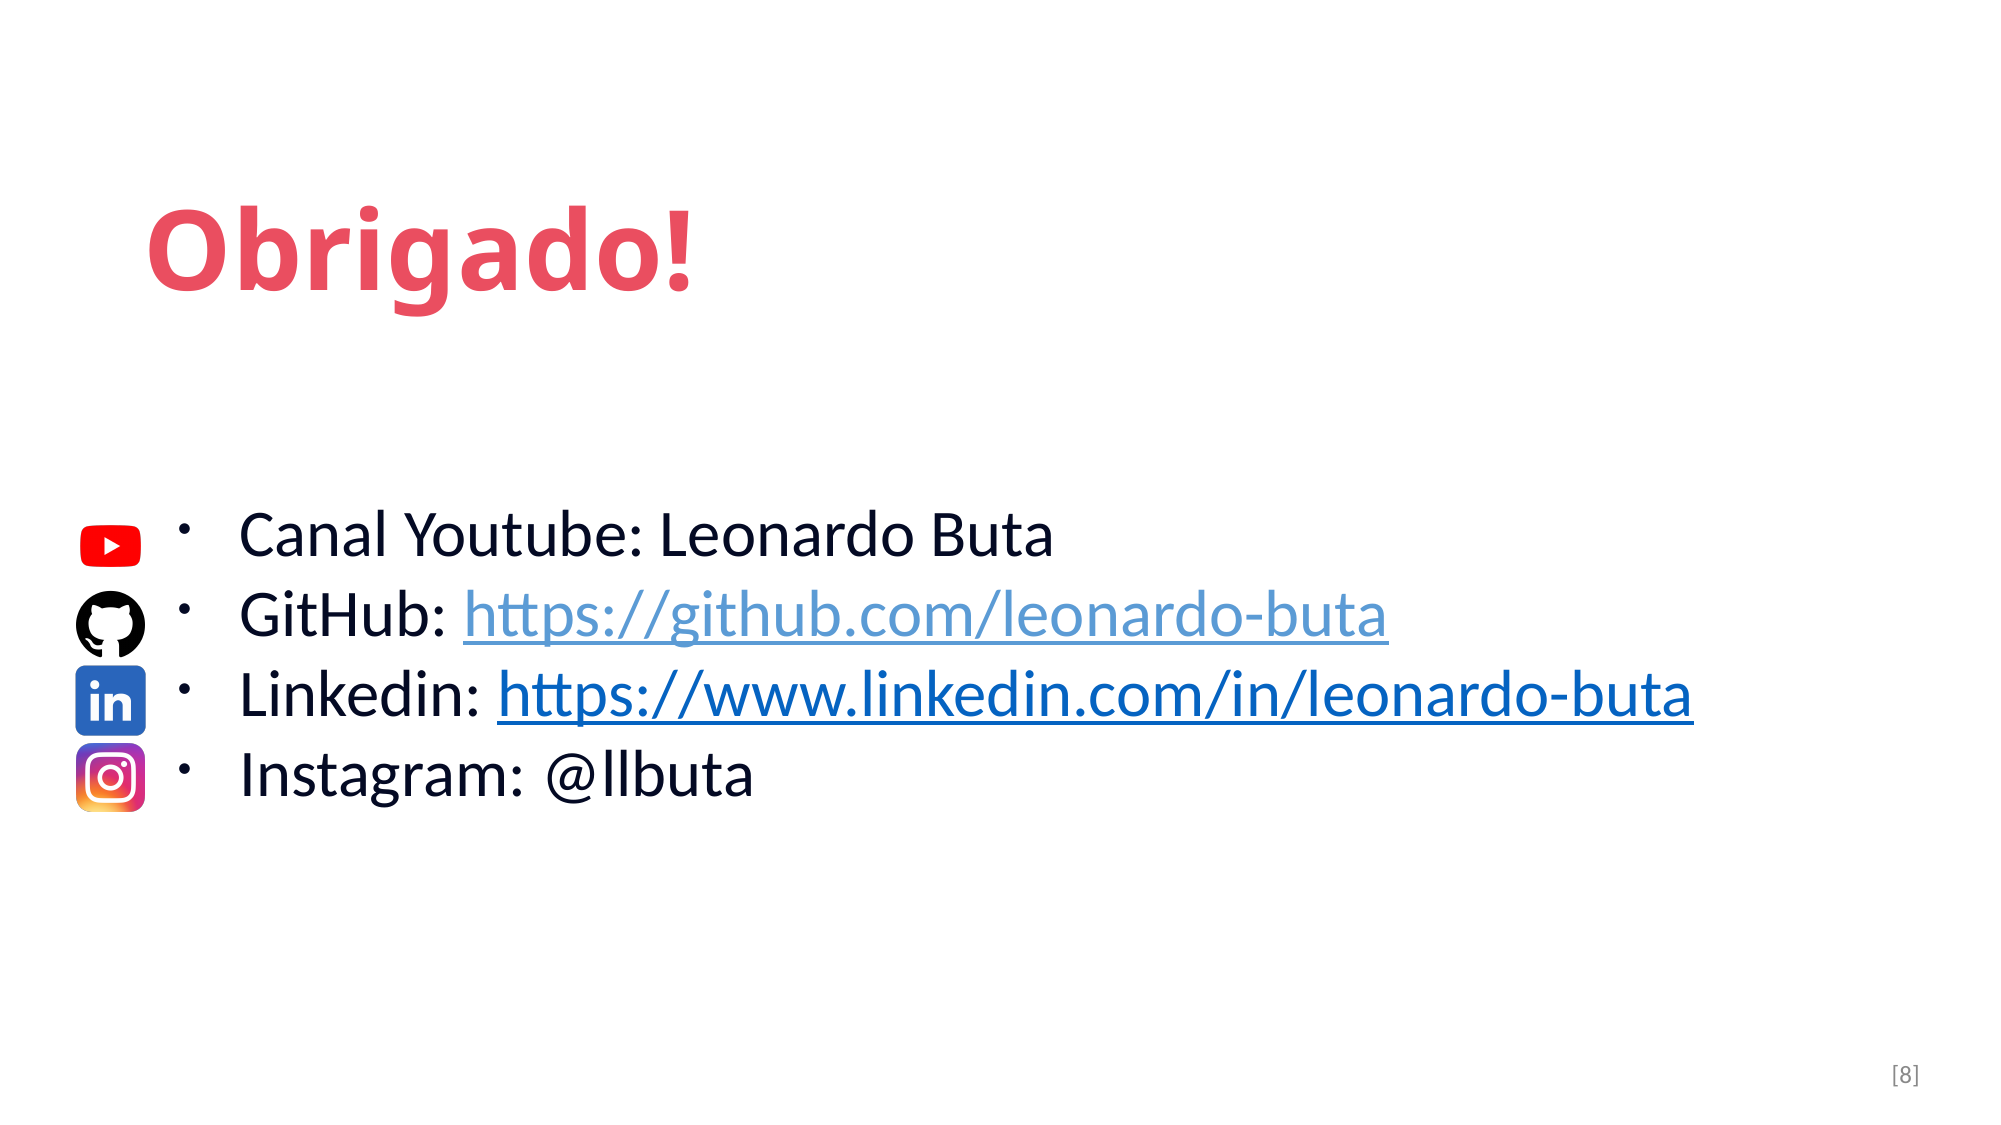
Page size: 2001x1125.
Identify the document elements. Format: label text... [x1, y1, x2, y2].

picture [76, 512, 145, 580]
text_box Obrigado! [123, 139, 918, 323]
slide_number [8] [1871, 1038, 1992, 1125]
picture [67, 590, 154, 812]
text_box Canal Youtube: Leonardo Buta GitHub: https://github.com/leonardo-buta Linkedin: https://www.linkedin.com/in/leonardo-buta Instagram: @llbuta [123, 323, 1872, 1039]
